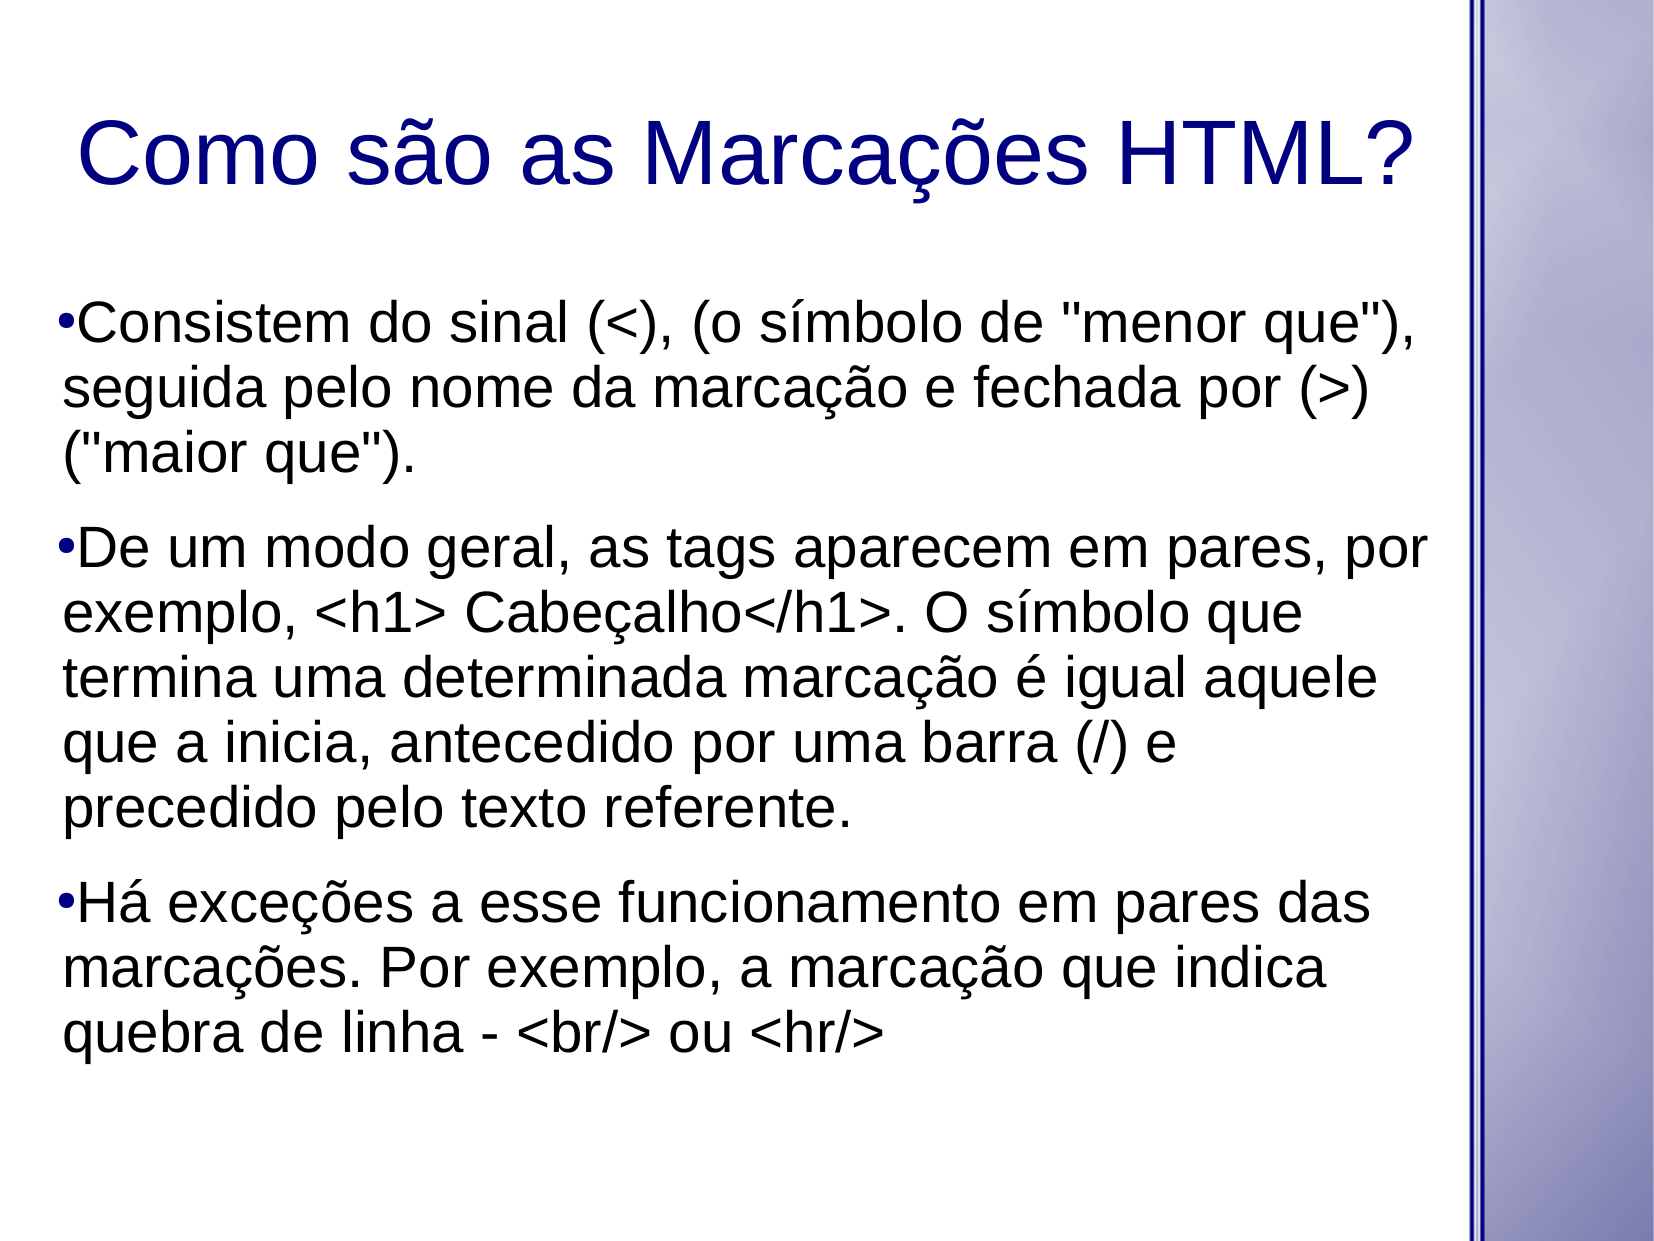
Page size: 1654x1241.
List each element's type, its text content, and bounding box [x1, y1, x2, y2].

list Consistem do sinal (<), (o símbolo de "menor que"), seguida pelo nome da marcação e fechada por (>) ("maior que"). De um modo geral, as tags aparecem em pares, por exemplo, <h1> Cabeçalho</h1>. O símbolo que termina uma determinada marcação é igual aquele que a inicia, antecedido por uma barra (/) e precedido pelo texto referente. Há exceções a esse funcionamento em pares das marcações. Por exemplo, a marcação que indica quebra de linha - <br/> ou <hr/> [47, 290, 1447, 1094]
title Como são as Marcações HTML? [47, 49, 1447, 257]
picture [0, 0, 1654, 1241]
